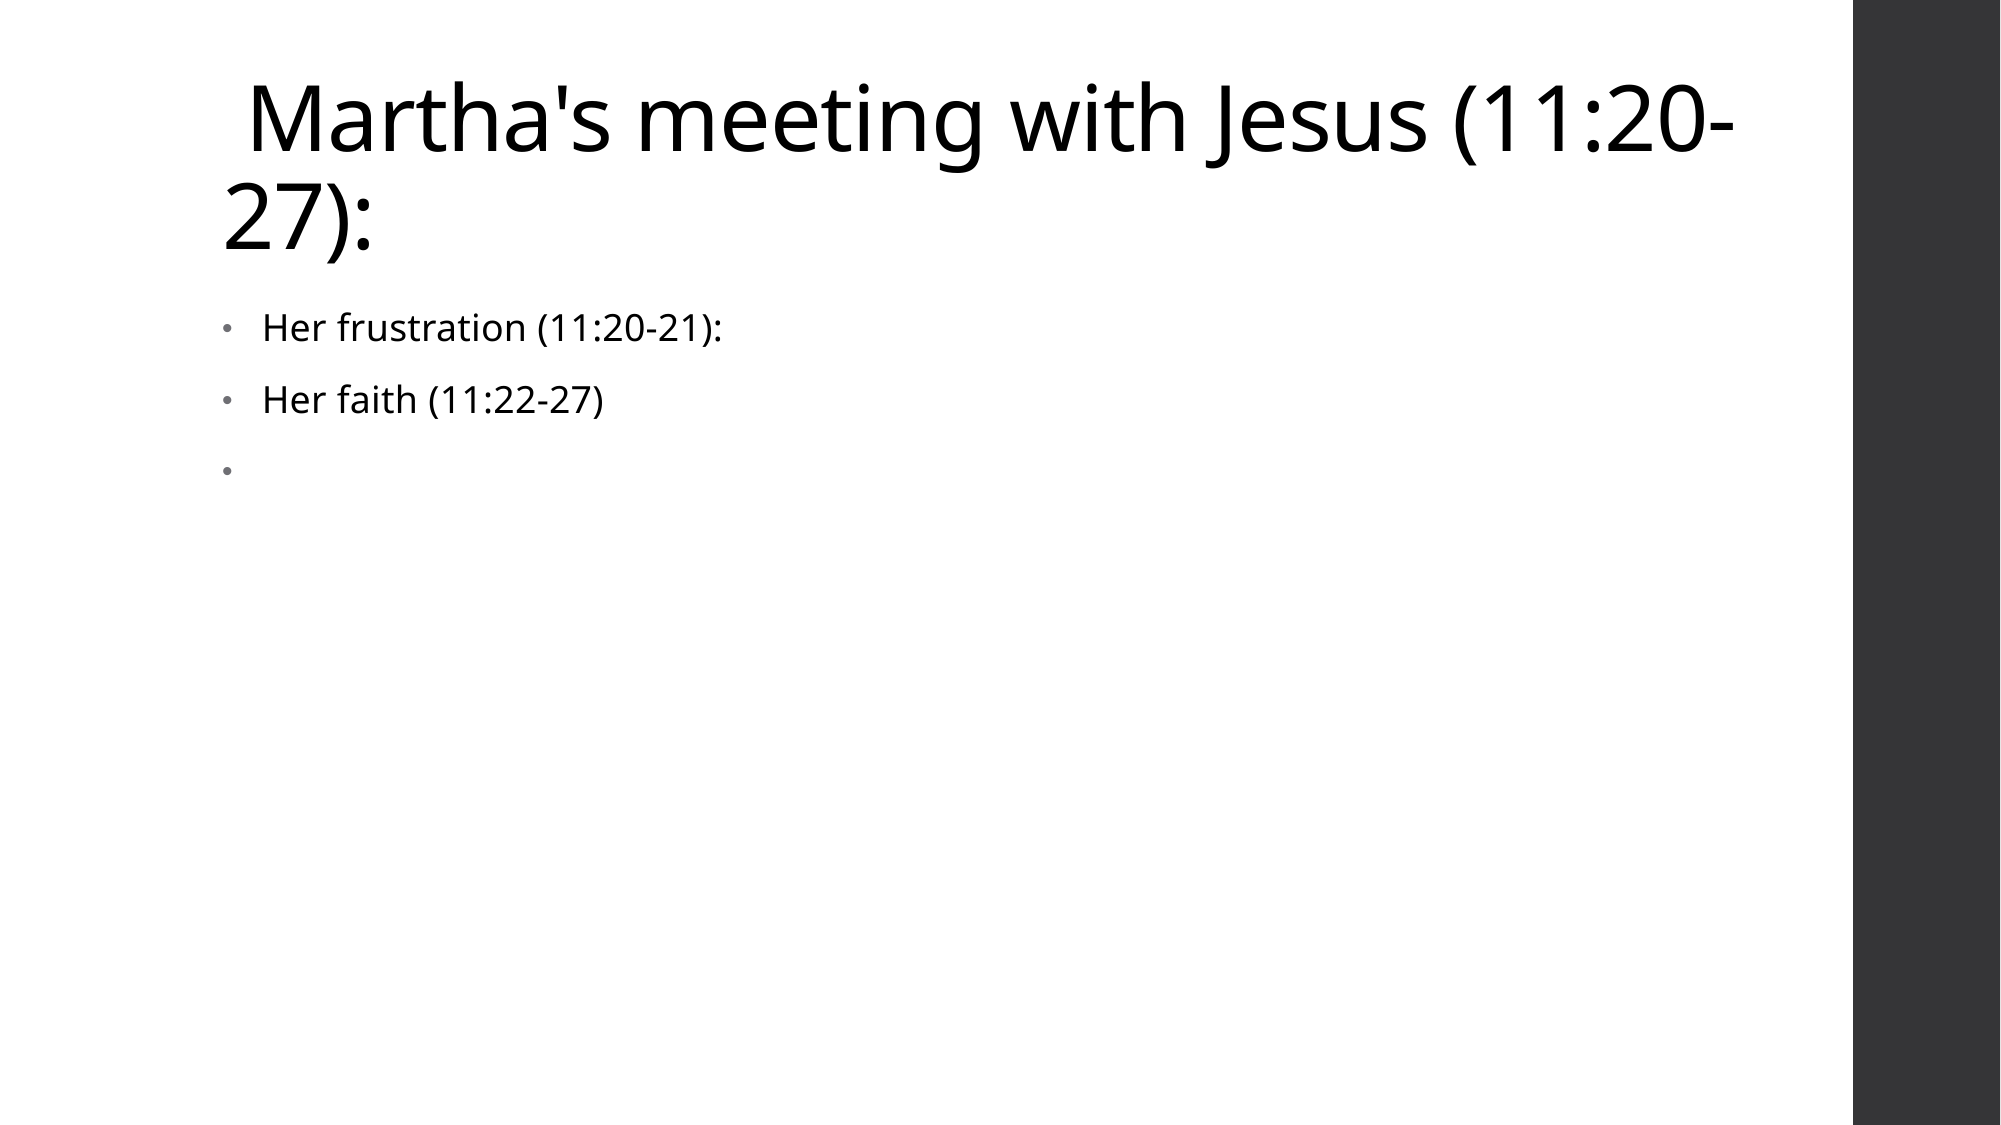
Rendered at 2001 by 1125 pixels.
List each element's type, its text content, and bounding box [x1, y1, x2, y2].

title Martha's meeting with Jesus (11:20-27): [206, 60, 1797, 278]
list Her frustration (11:20-21): Her faith (11:22-27) [206, 299, 1617, 1014]
